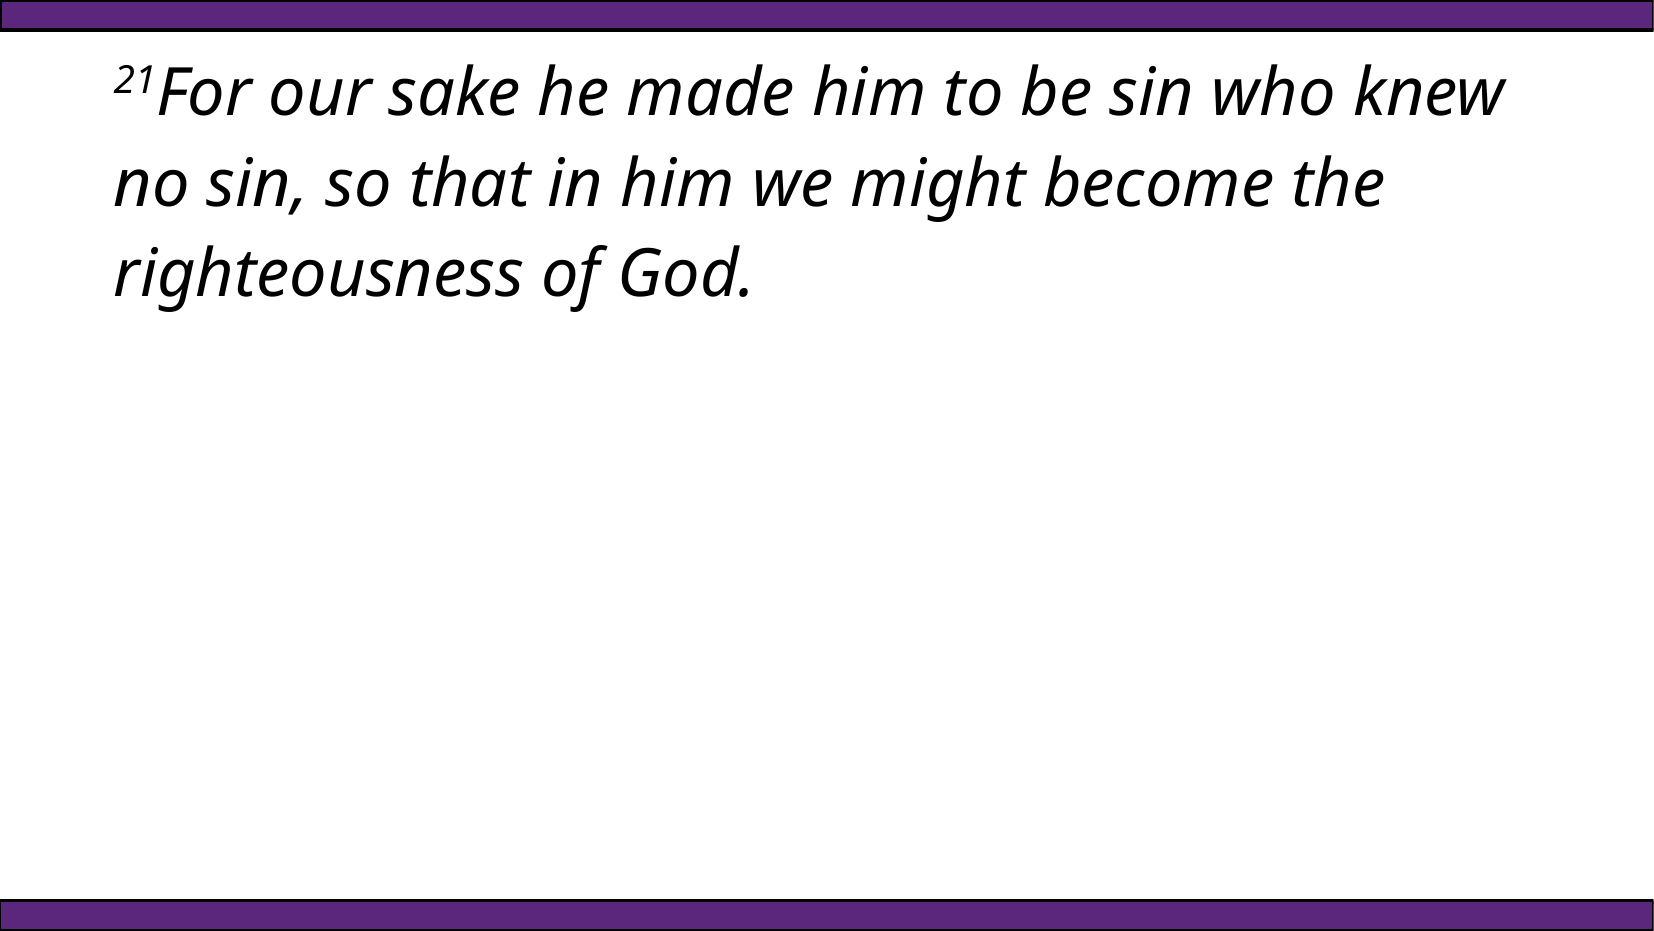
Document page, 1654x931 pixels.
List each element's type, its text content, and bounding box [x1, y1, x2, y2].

text_box [0, 900, 1654, 931]
picture [0, 31, 1654, 900]
text_box 21For our sake he made him to be sin who knew no sin, so that in him we might become the righteousness of God. [98, 36, 1591, 318]
text_box [0, 0, 1654, 31]
